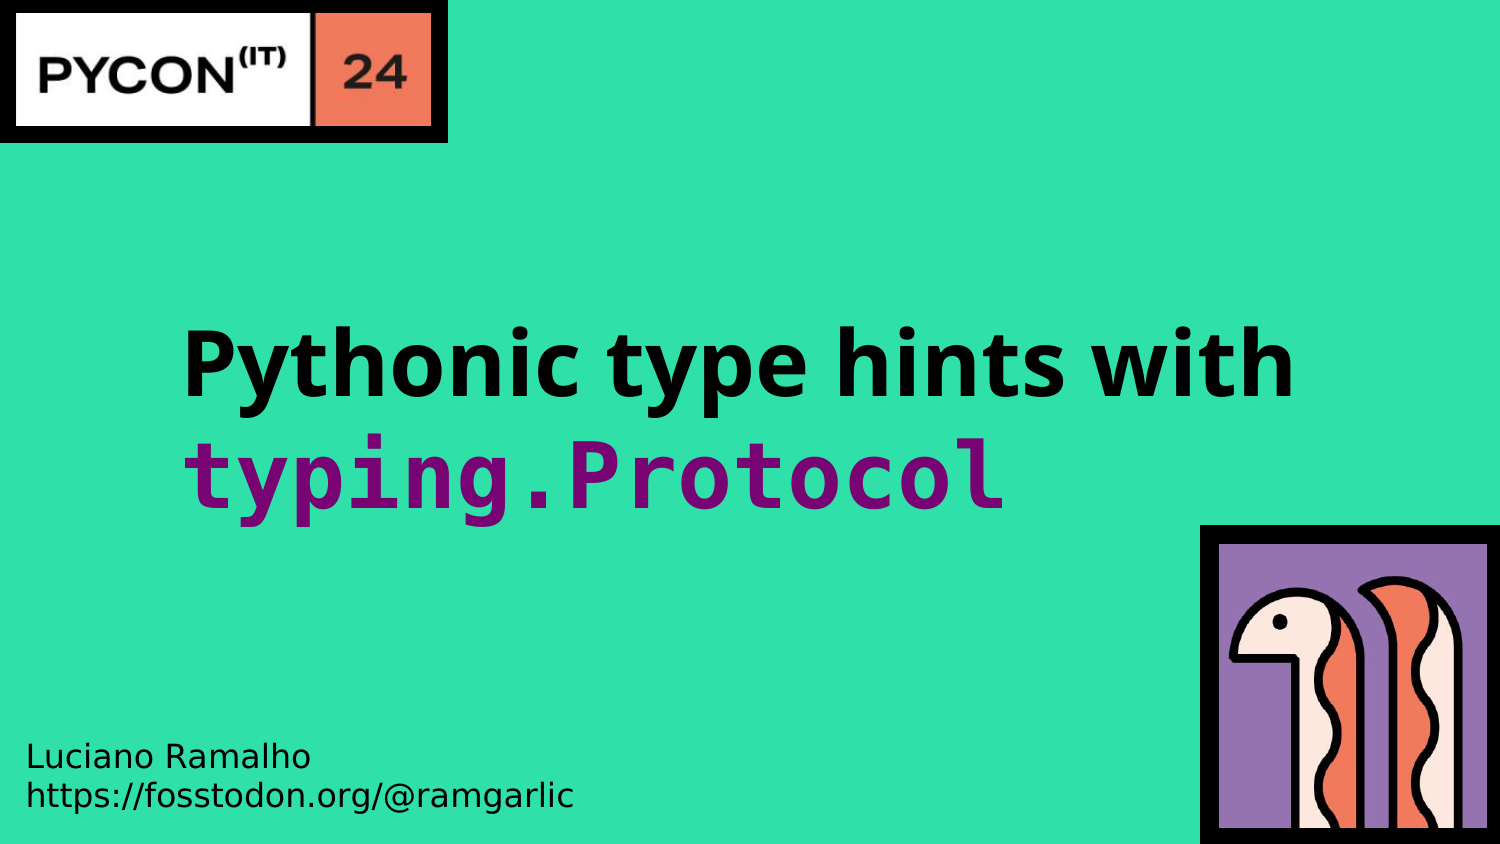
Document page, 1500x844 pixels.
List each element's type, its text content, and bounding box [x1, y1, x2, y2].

picture [15, 12, 432, 127]
text_box [0, 0, 1500, 844]
text_box Luciano Ramalho https://fosstodon.org/@ramgarlic [25, 738, 692, 816]
picture [1218, 543, 1488, 829]
text_box Pythonic type hints with typing.Protocol [180, 298, 1299, 531]
